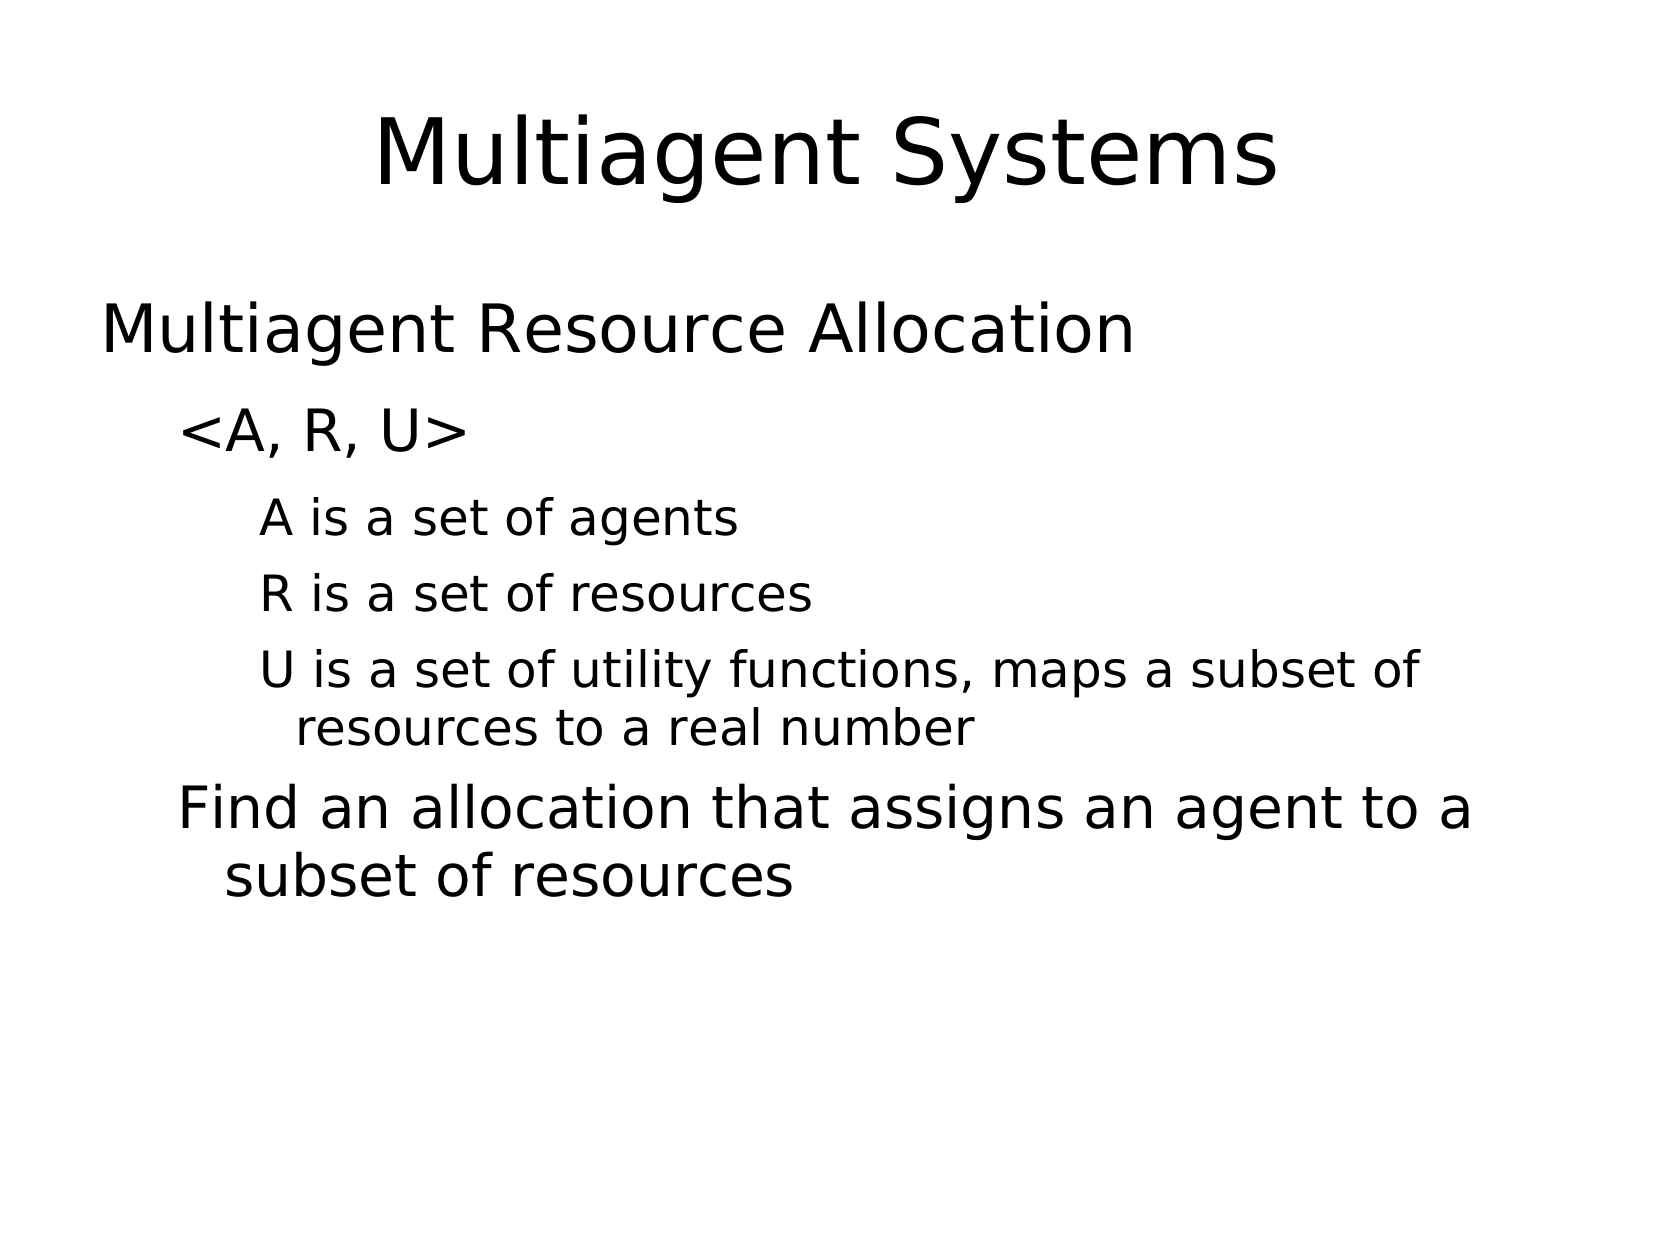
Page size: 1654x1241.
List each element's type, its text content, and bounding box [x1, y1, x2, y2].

title Multiagent Systems [82, 49, 1571, 257]
list Multiagent Resource Allocation <A, R, U> A is a set of agents R is a set of resources U is a set of utility functions, maps a subset of resources to a real number Find an allocation that assigns an agent to a subset of resources [82, 290, 1571, 1109]
